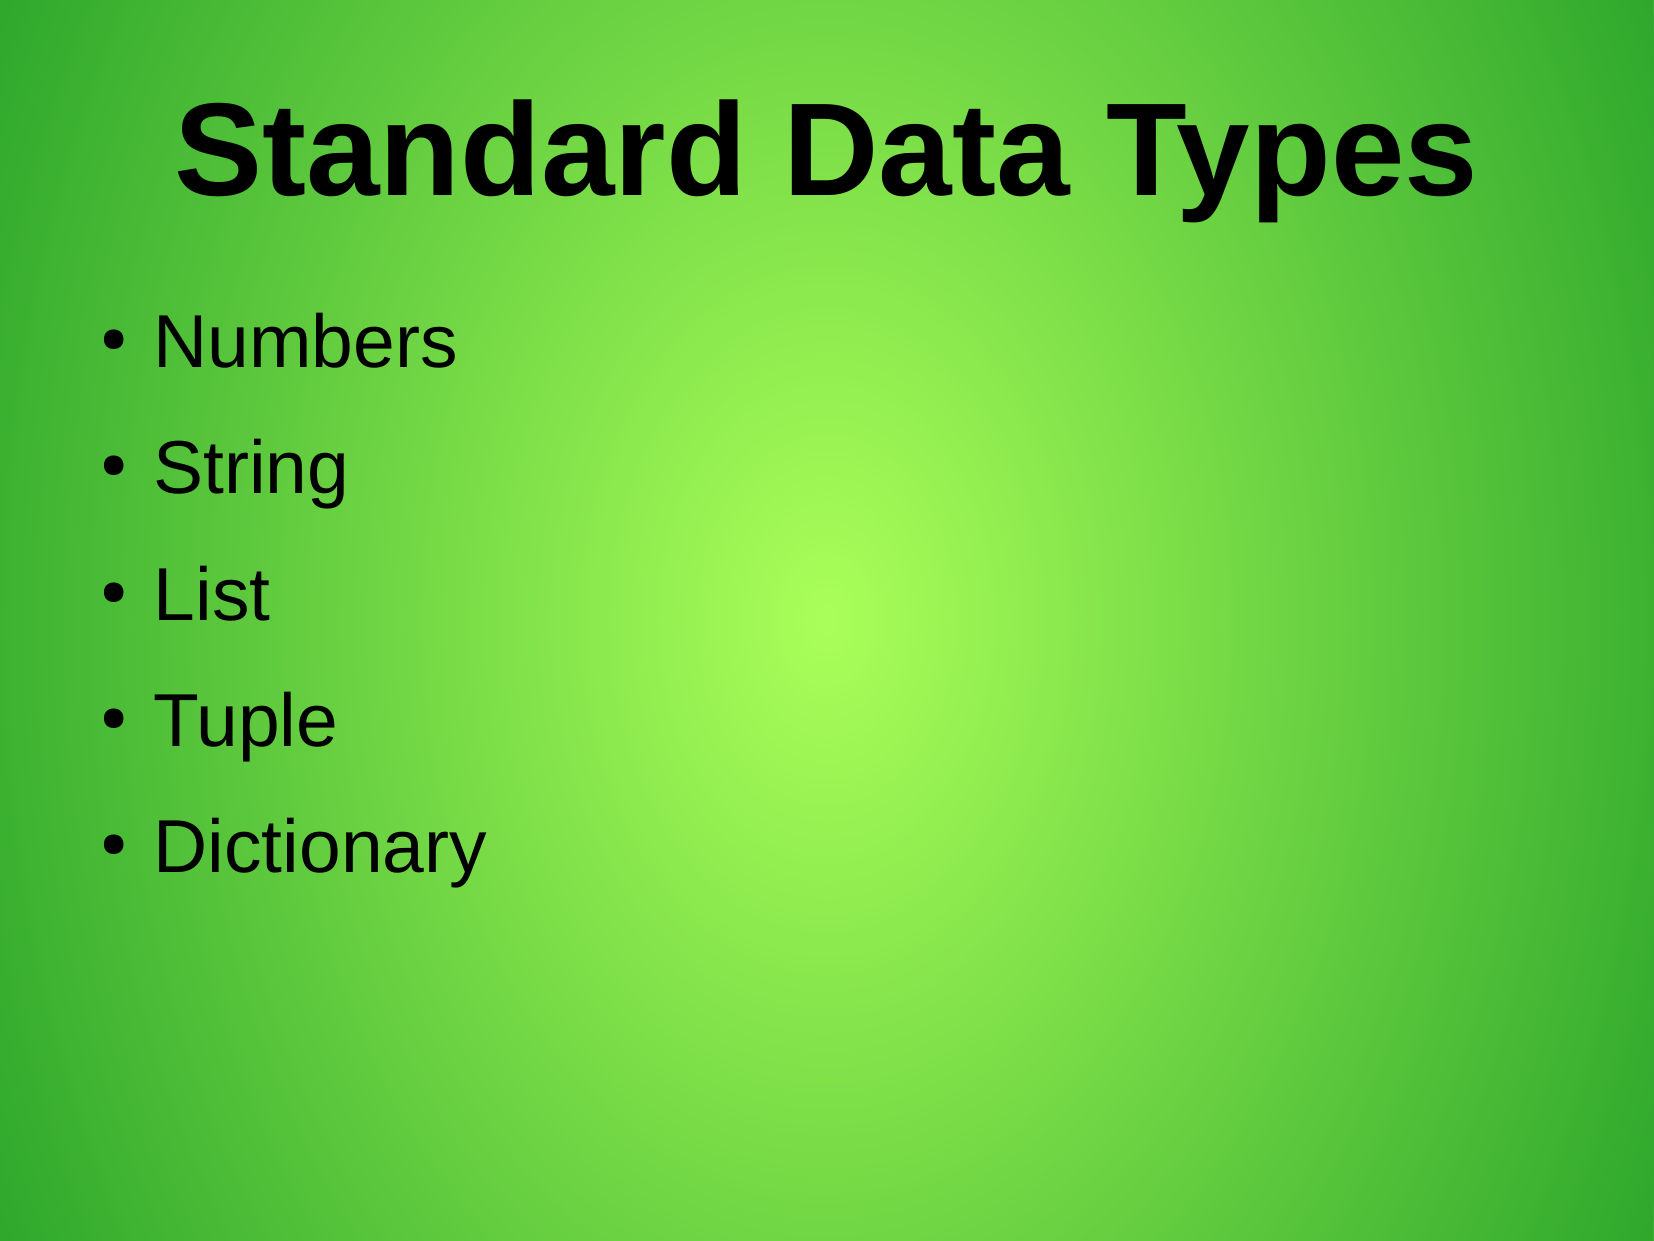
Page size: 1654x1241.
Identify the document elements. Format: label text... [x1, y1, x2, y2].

list Numbers String List Tuple Dictionary [82, 299, 1571, 1019]
title Standard Data Types [82, 47, 1571, 252]
